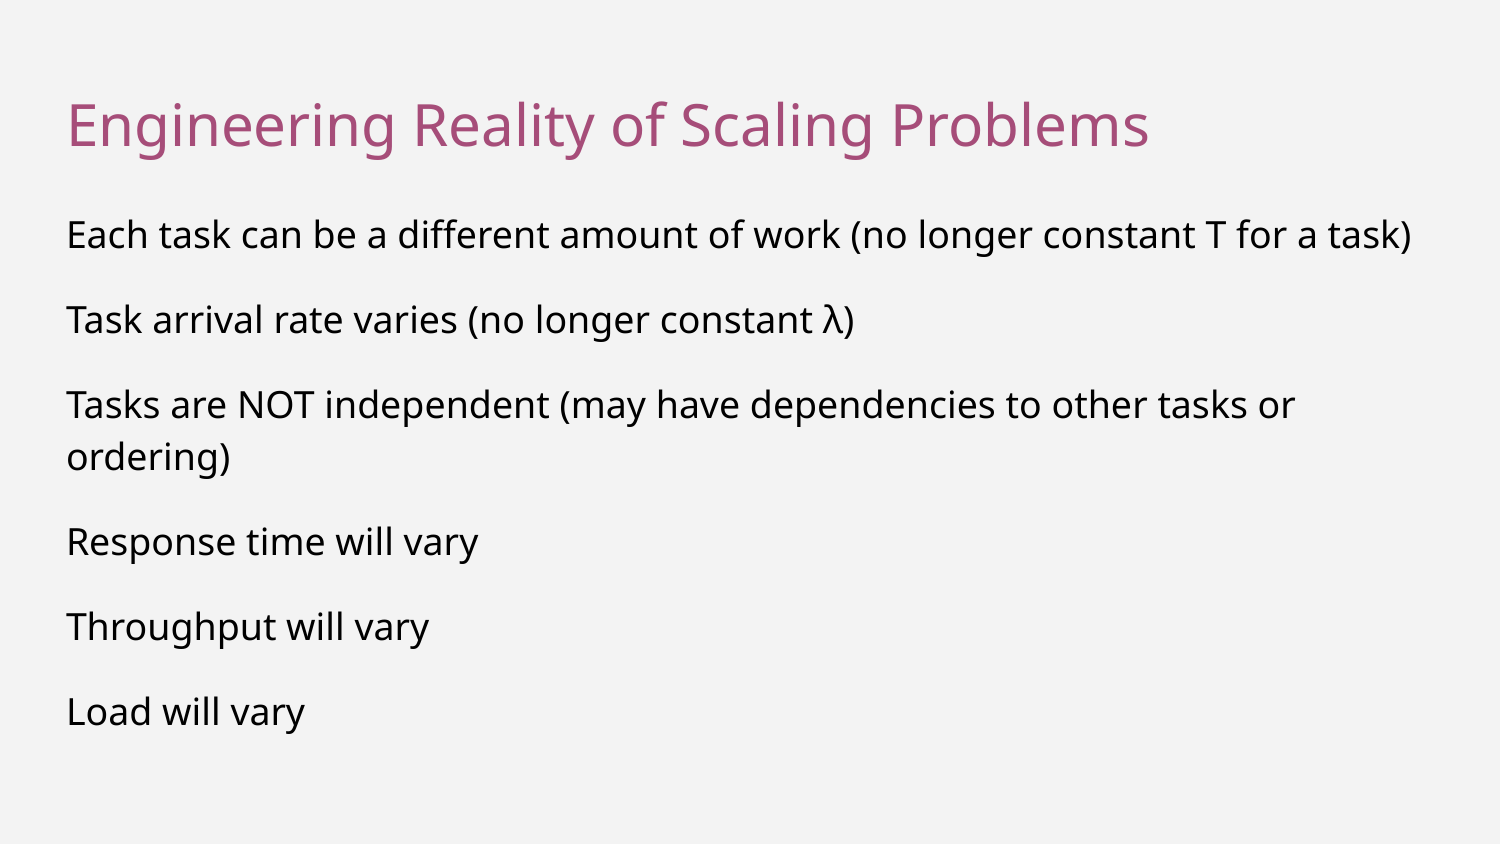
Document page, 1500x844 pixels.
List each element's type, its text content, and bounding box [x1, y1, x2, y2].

title Engineering Reality of Scaling Problems [51, 72, 1449, 167]
list Each task can be a different amount of work (no longer constant T for a task) Task arrival rate varies (no longer constant λ) Tasks are NOT independent (may have dependencies to other tasks or ordering) Response time will vary Throughput will vary Load will vary [51, 189, 1449, 750]
